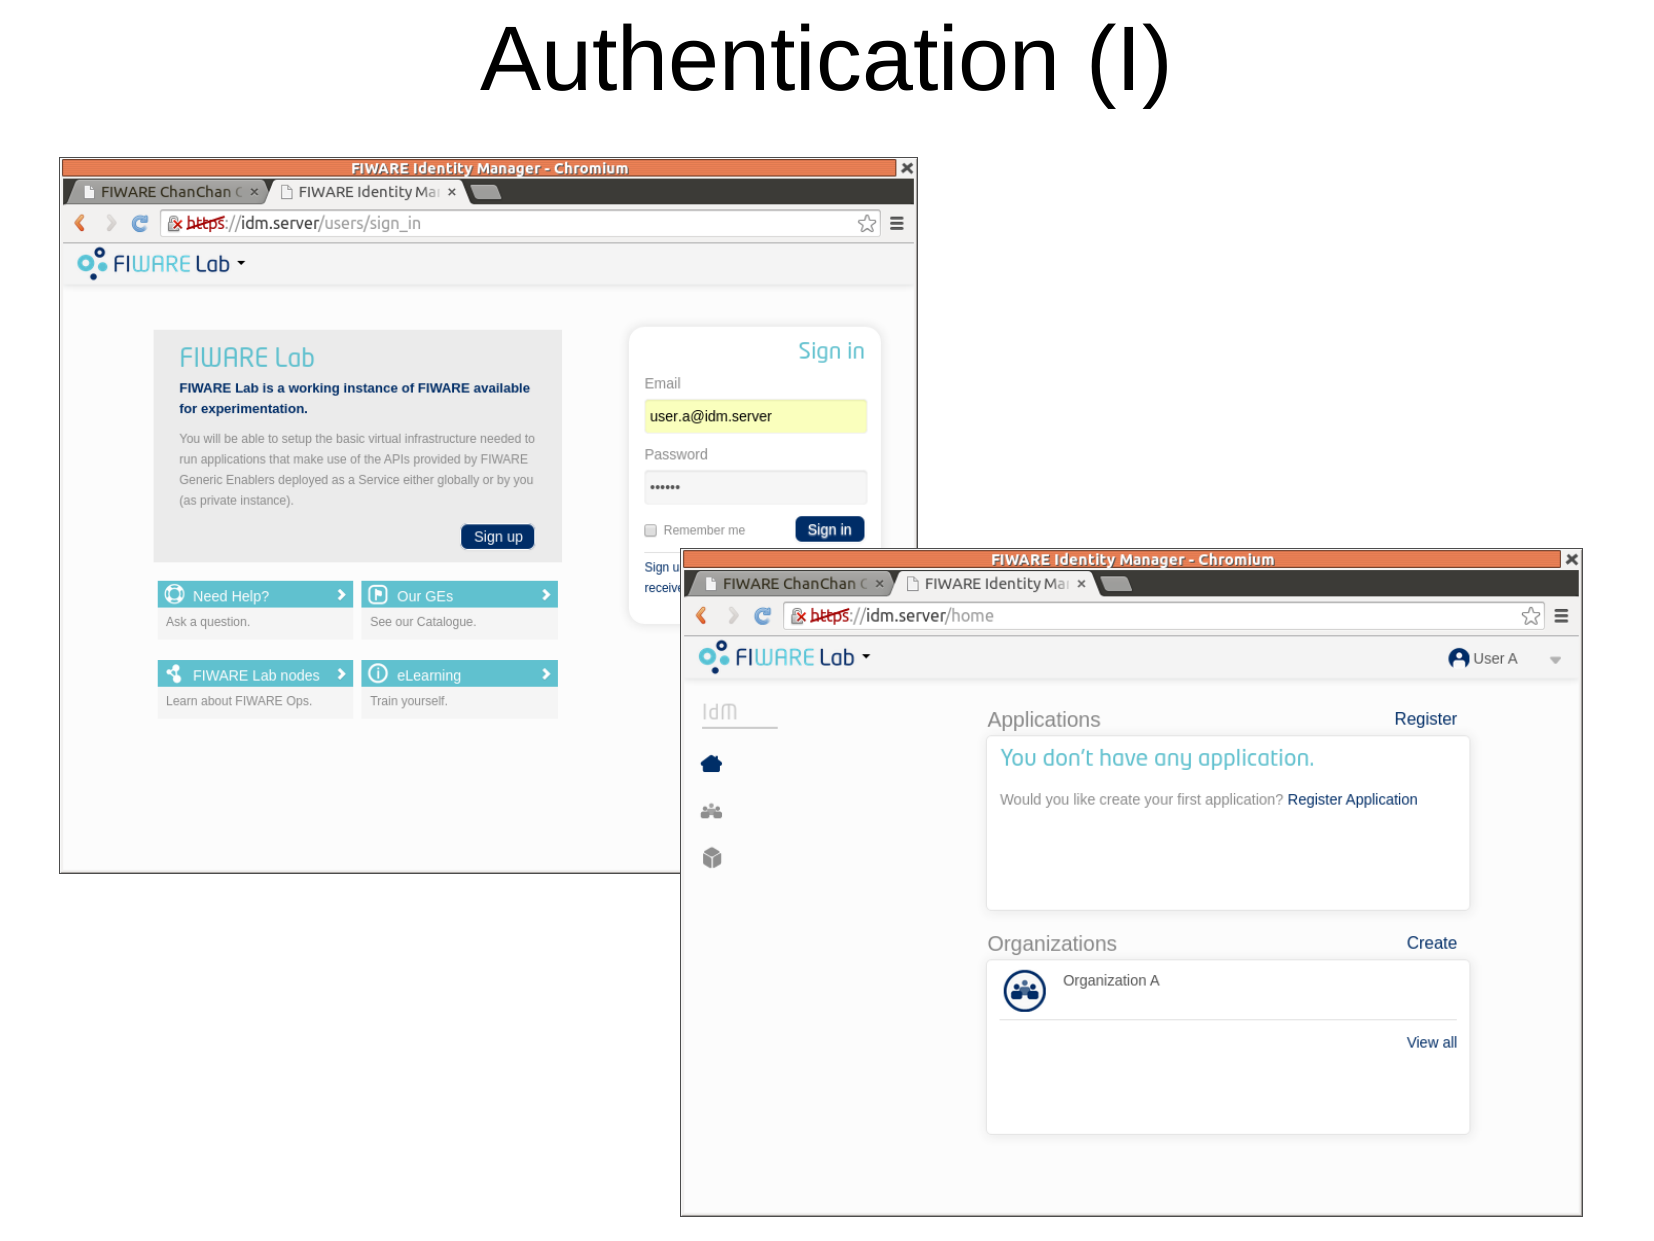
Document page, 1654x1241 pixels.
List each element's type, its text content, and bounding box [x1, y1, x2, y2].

picture [59, 157, 1583, 1217]
title Authentication (I) [82, 7, 1571, 111]
